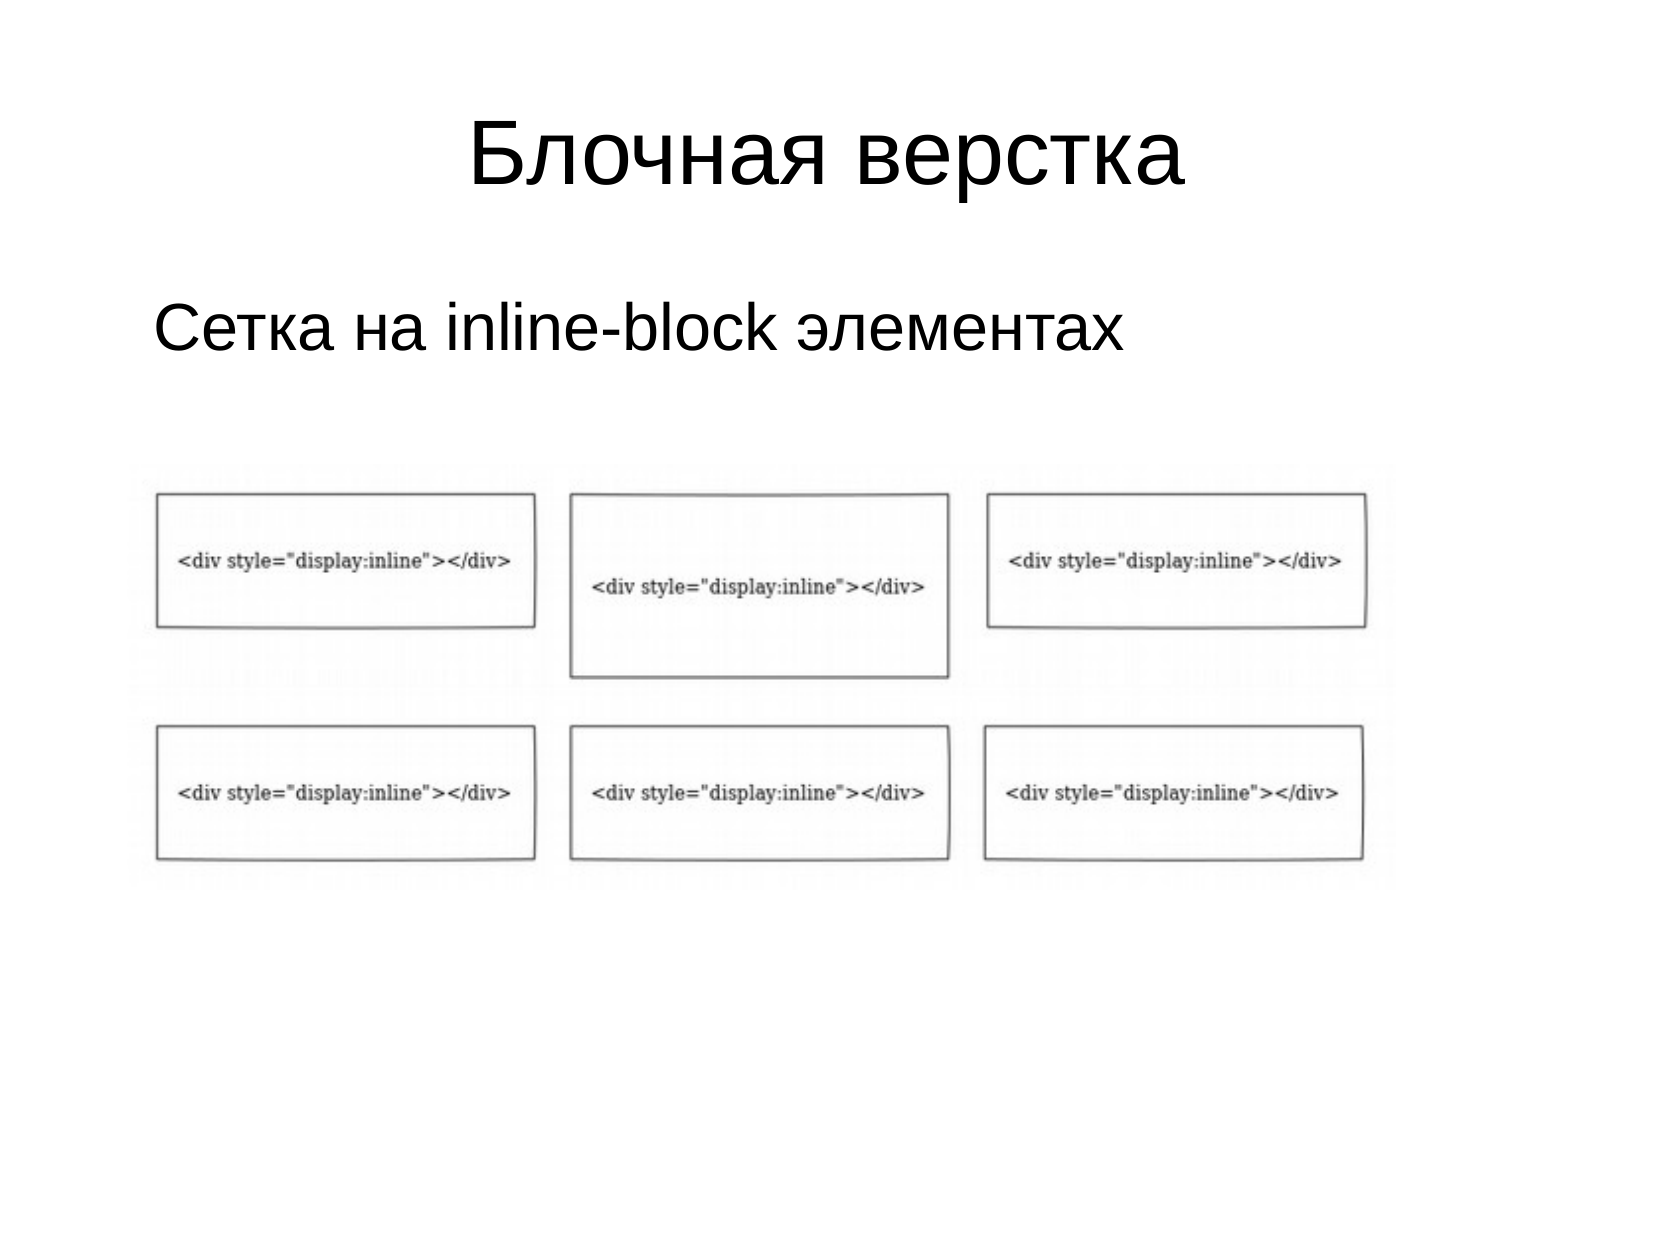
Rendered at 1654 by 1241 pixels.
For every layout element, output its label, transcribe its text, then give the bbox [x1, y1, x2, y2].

title Блочная верстка [82, 49, 1571, 257]
picture [127, 464, 1396, 890]
list Сетка на inline-block элементах [82, 290, 1571, 1010]
